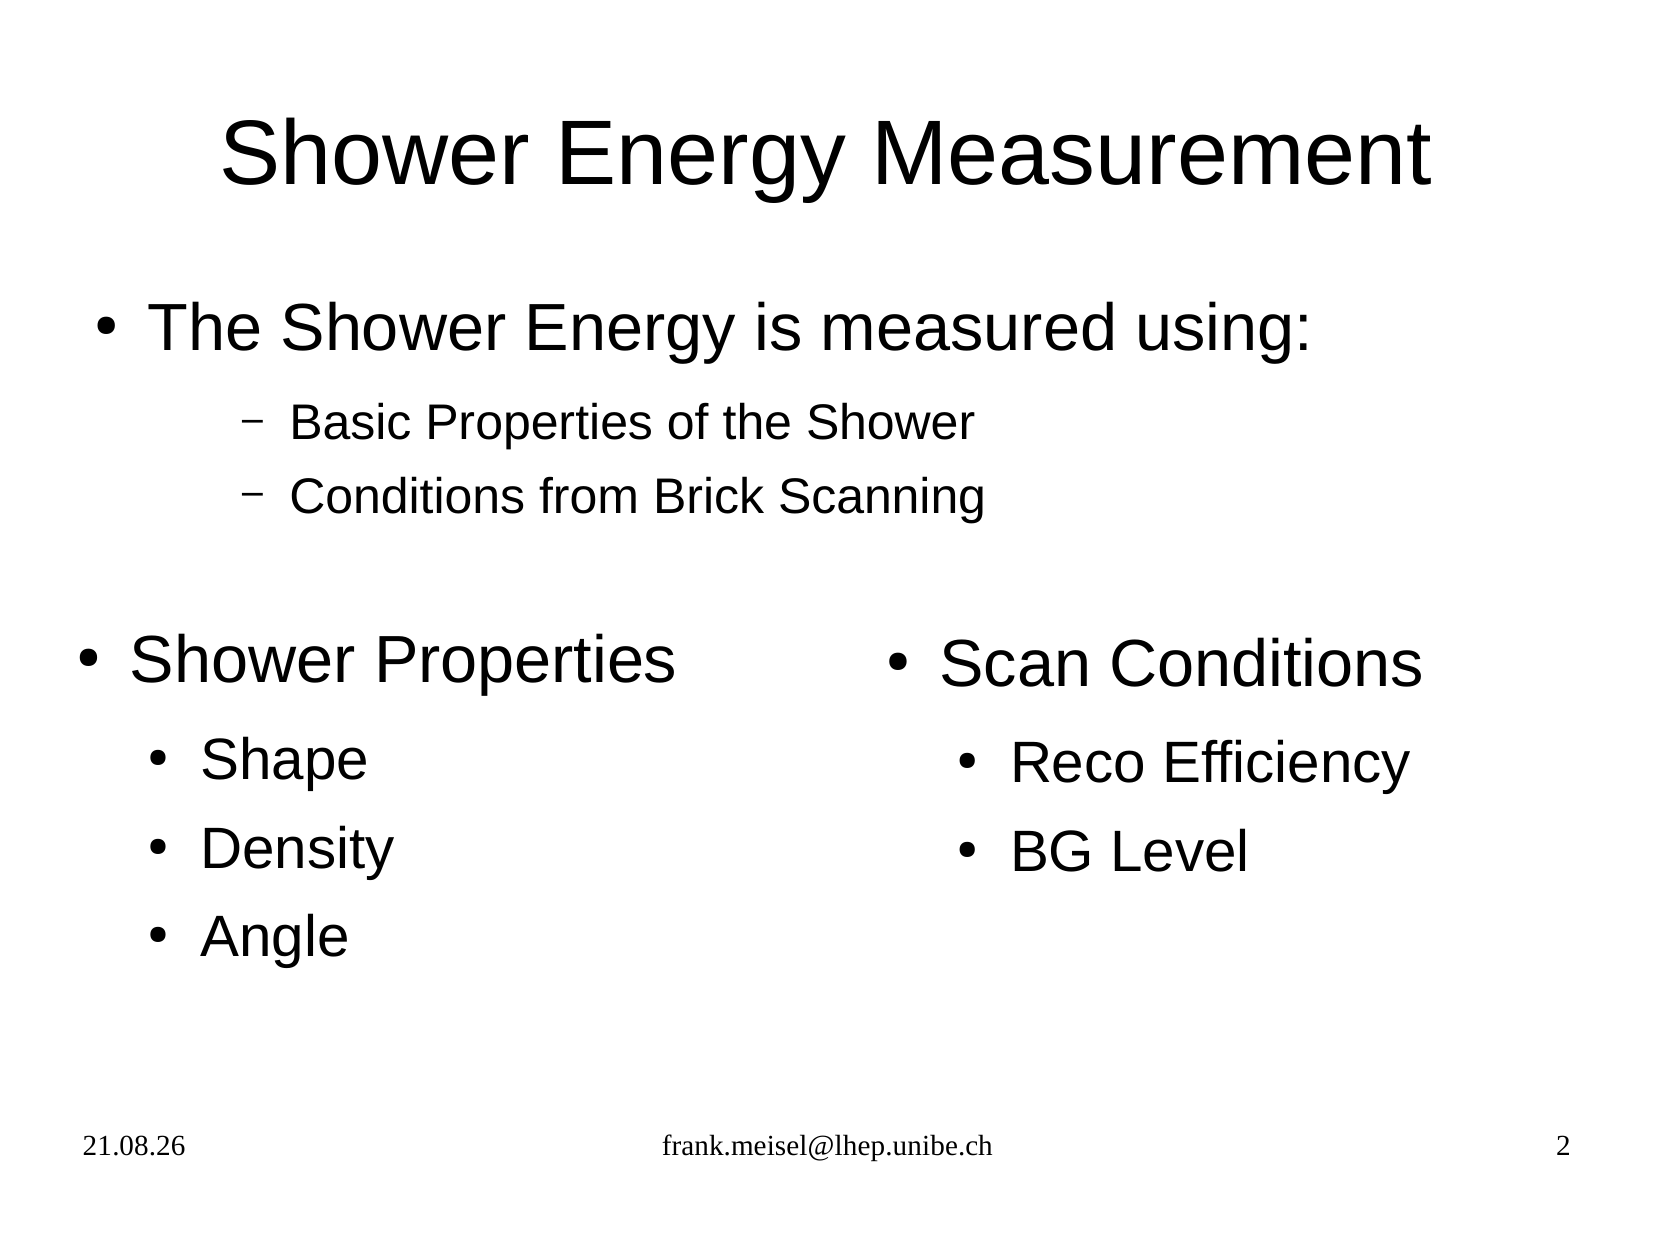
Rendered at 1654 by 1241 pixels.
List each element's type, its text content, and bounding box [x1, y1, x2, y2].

list Scan Conditions Reco Efficiency BG Level [868, 625, 1595, 1241]
list The Shower Energy is measured using: Basic Properties of the Shower Conditions from Brick Scanning [76, 290, 1530, 561]
title Shower Energy Measurement [82, 49, 1571, 257]
list Shower Properties Shape Density Angle [58, 622, 786, 1241]
